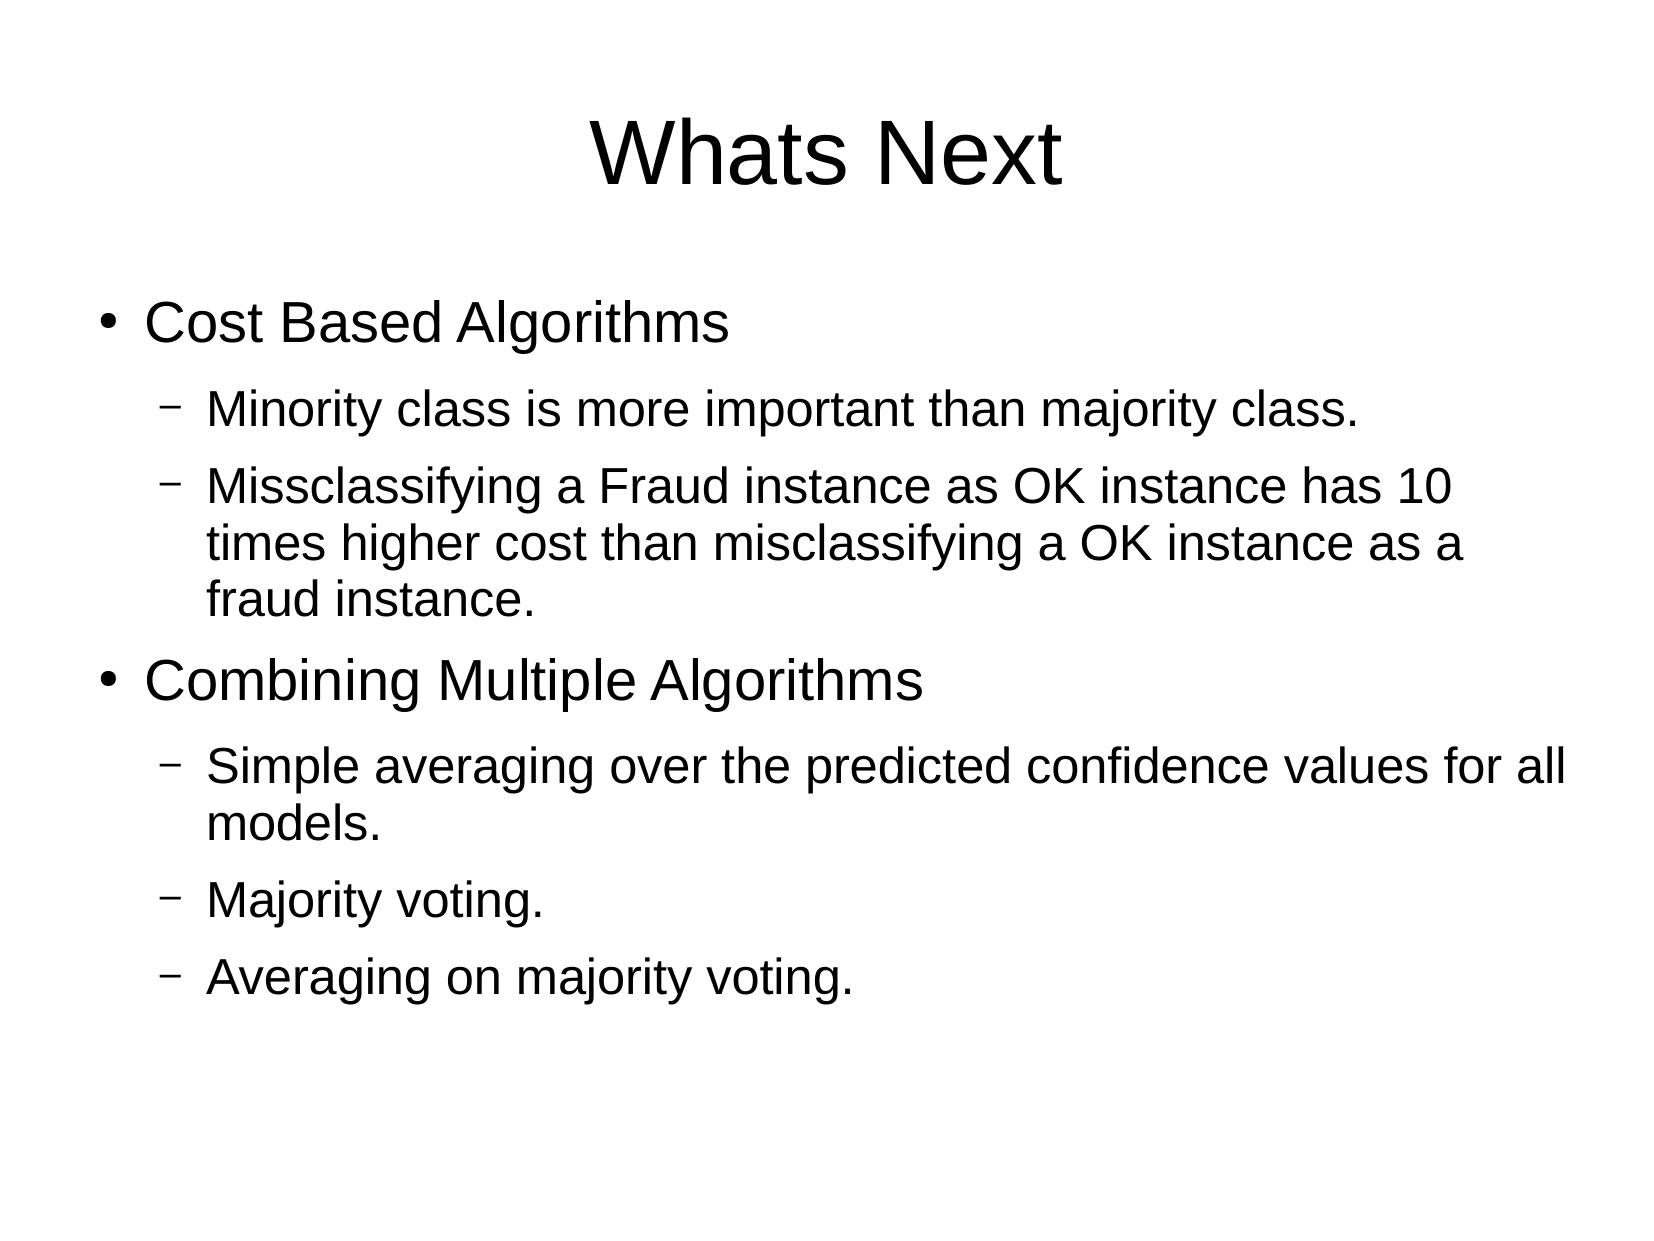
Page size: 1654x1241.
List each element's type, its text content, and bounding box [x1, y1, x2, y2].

title Whats Next [82, 49, 1571, 257]
list Cost Based Algorithms Minority class is more important than majority class. Missclassifying a Fraud instance as OK instance has 10 times higher cost than misclassifying a OK instance as a fraud instance. Combining Multiple Algorithms Simple averaging over the predicted confidence values for all models. Majority voting. Averaging on majority voting. [82, 290, 1571, 1010]
